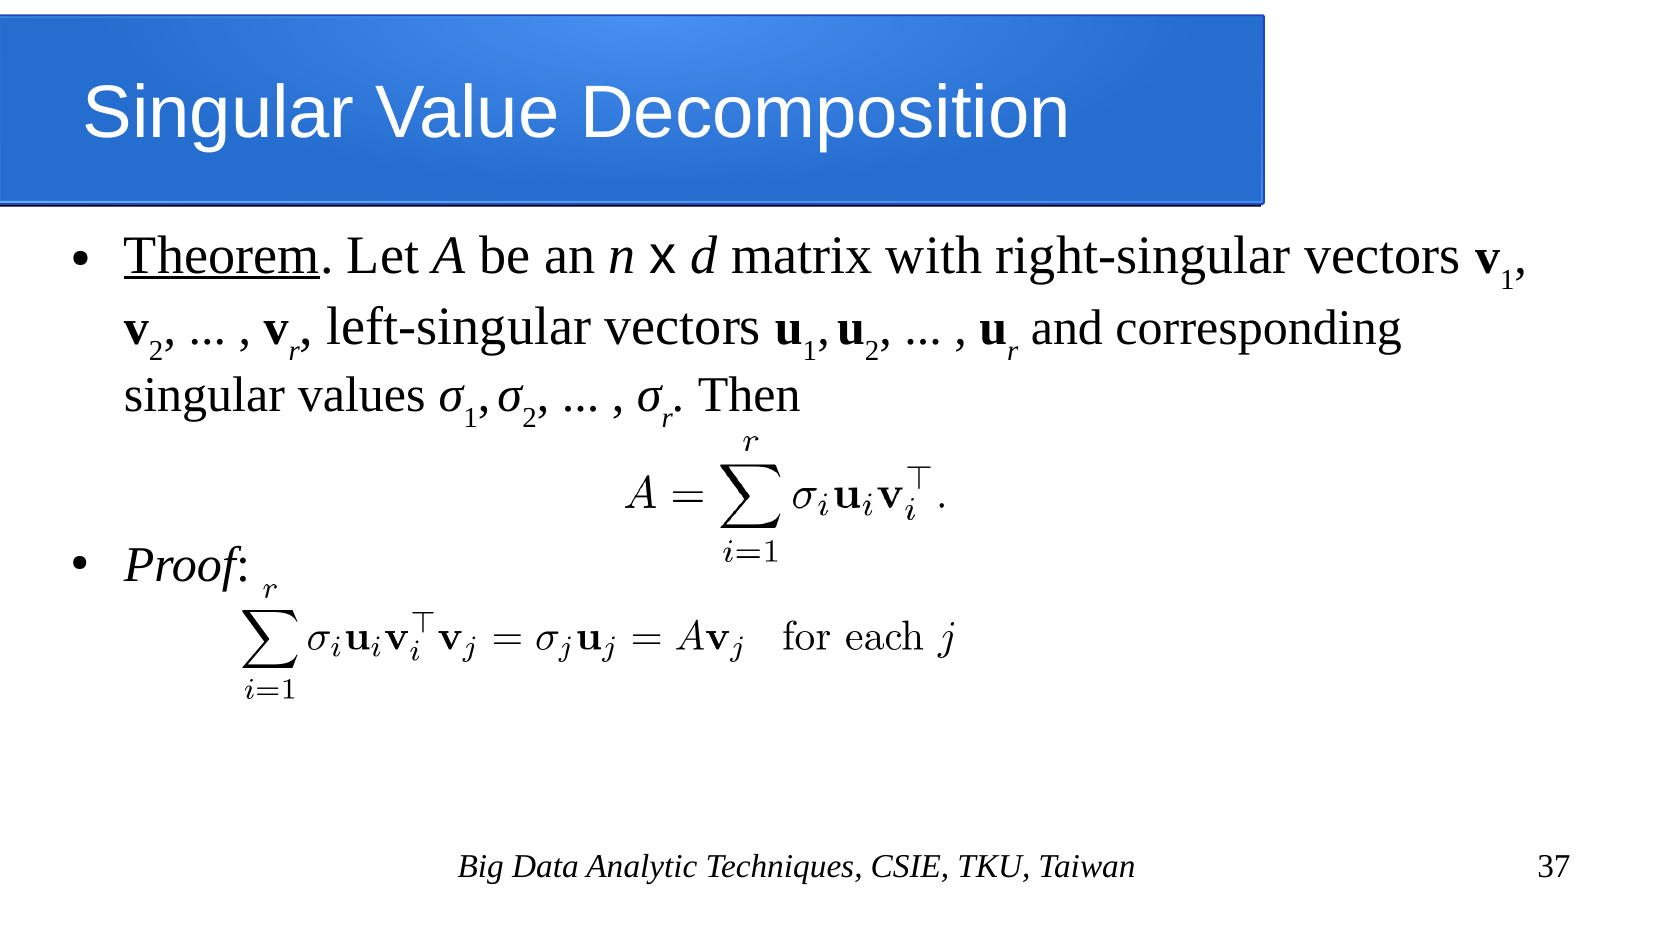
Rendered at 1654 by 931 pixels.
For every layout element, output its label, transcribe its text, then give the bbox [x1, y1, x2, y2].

list Theorem. Let A be an n x d matrix with right-singular vectors v1, v2, ... , vr, left-singular vectors u1, u2, ... , ur and corresponding singular values σ1, σ2, ... , σr. Then Proof: [53, 224, 1542, 827]
title Singular Value Decomposition [82, 35, 1235, 189]
picture [624, 436, 944, 562]
picture [242, 584, 954, 699]
